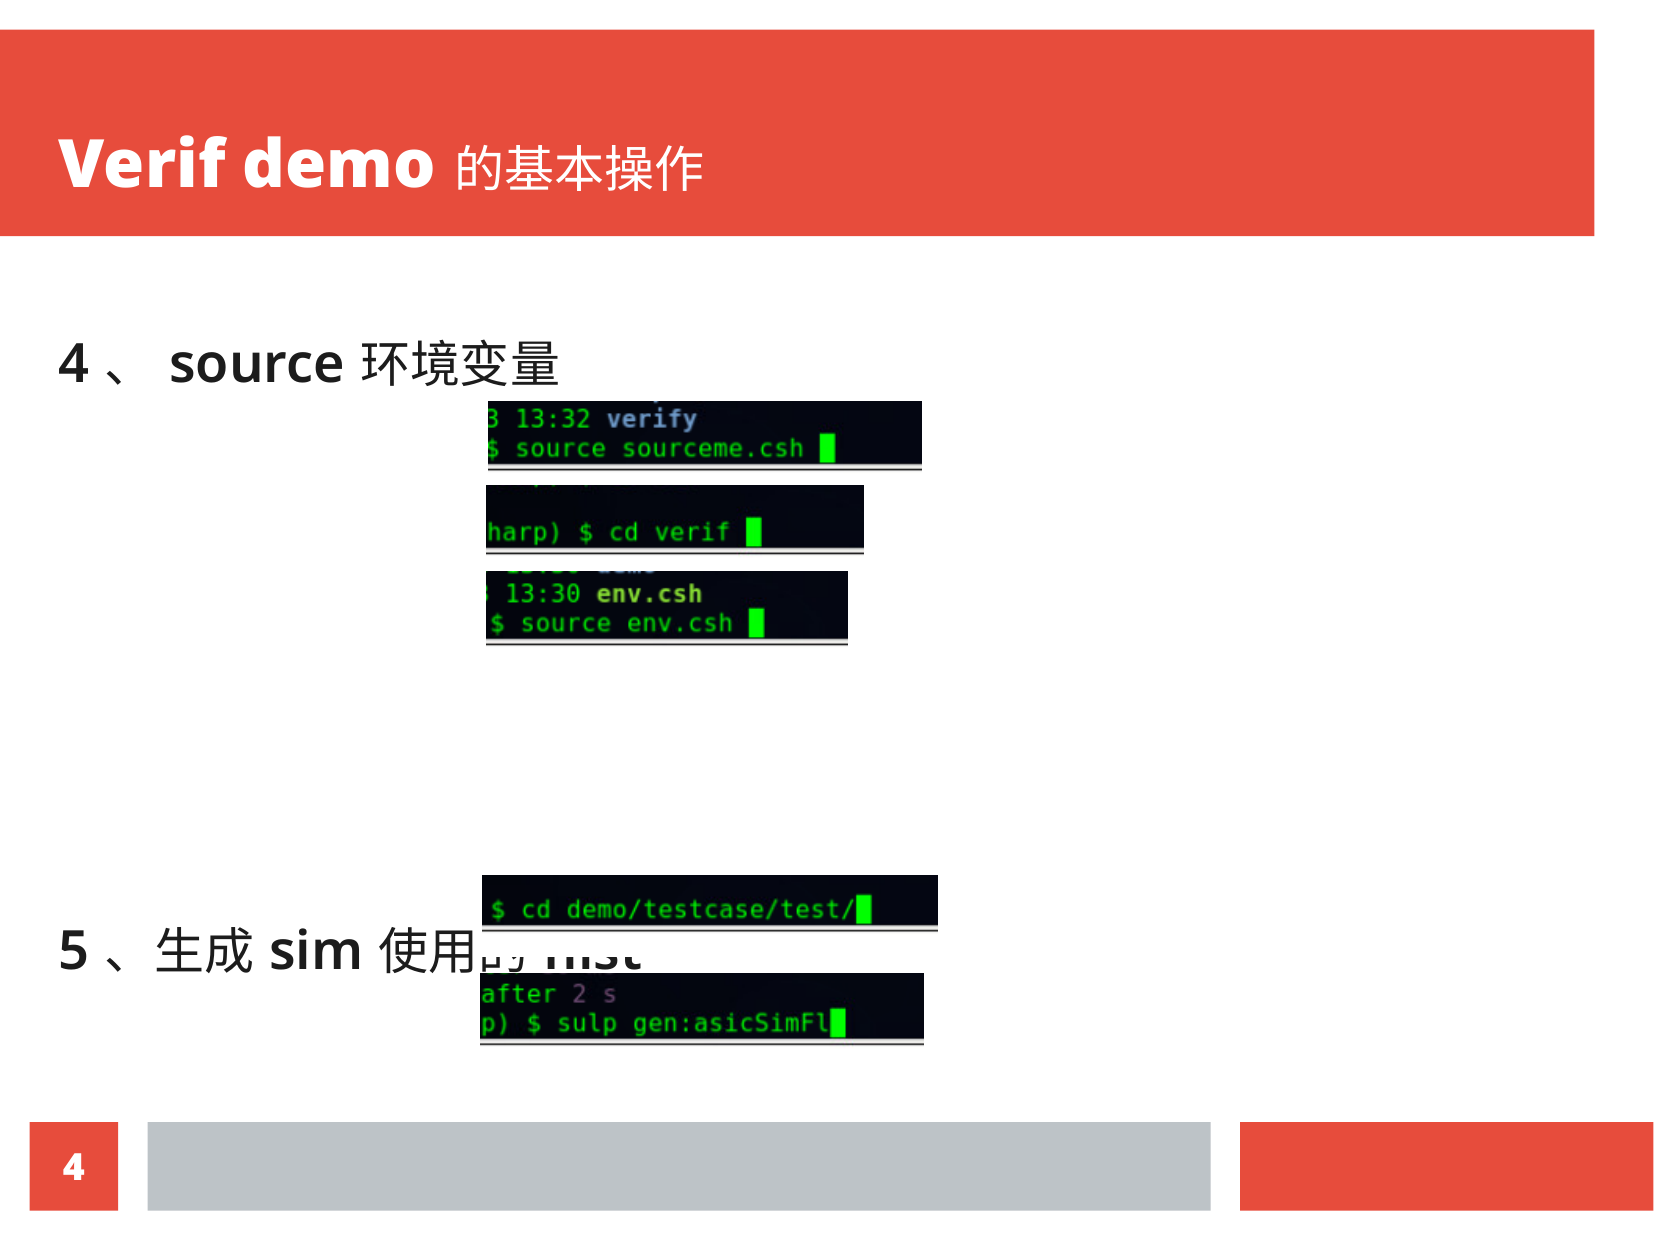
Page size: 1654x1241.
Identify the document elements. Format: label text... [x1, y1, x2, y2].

picture [482, 875, 938, 957]
title Verif demo的基本操作 [59, 59, 1595, 207]
picture [480, 973, 924, 1072]
picture [488, 401, 922, 477]
picture [486, 485, 864, 674]
list 4、source环境变量 5、生成sim使用的flist [59, 324, 1565, 1093]
